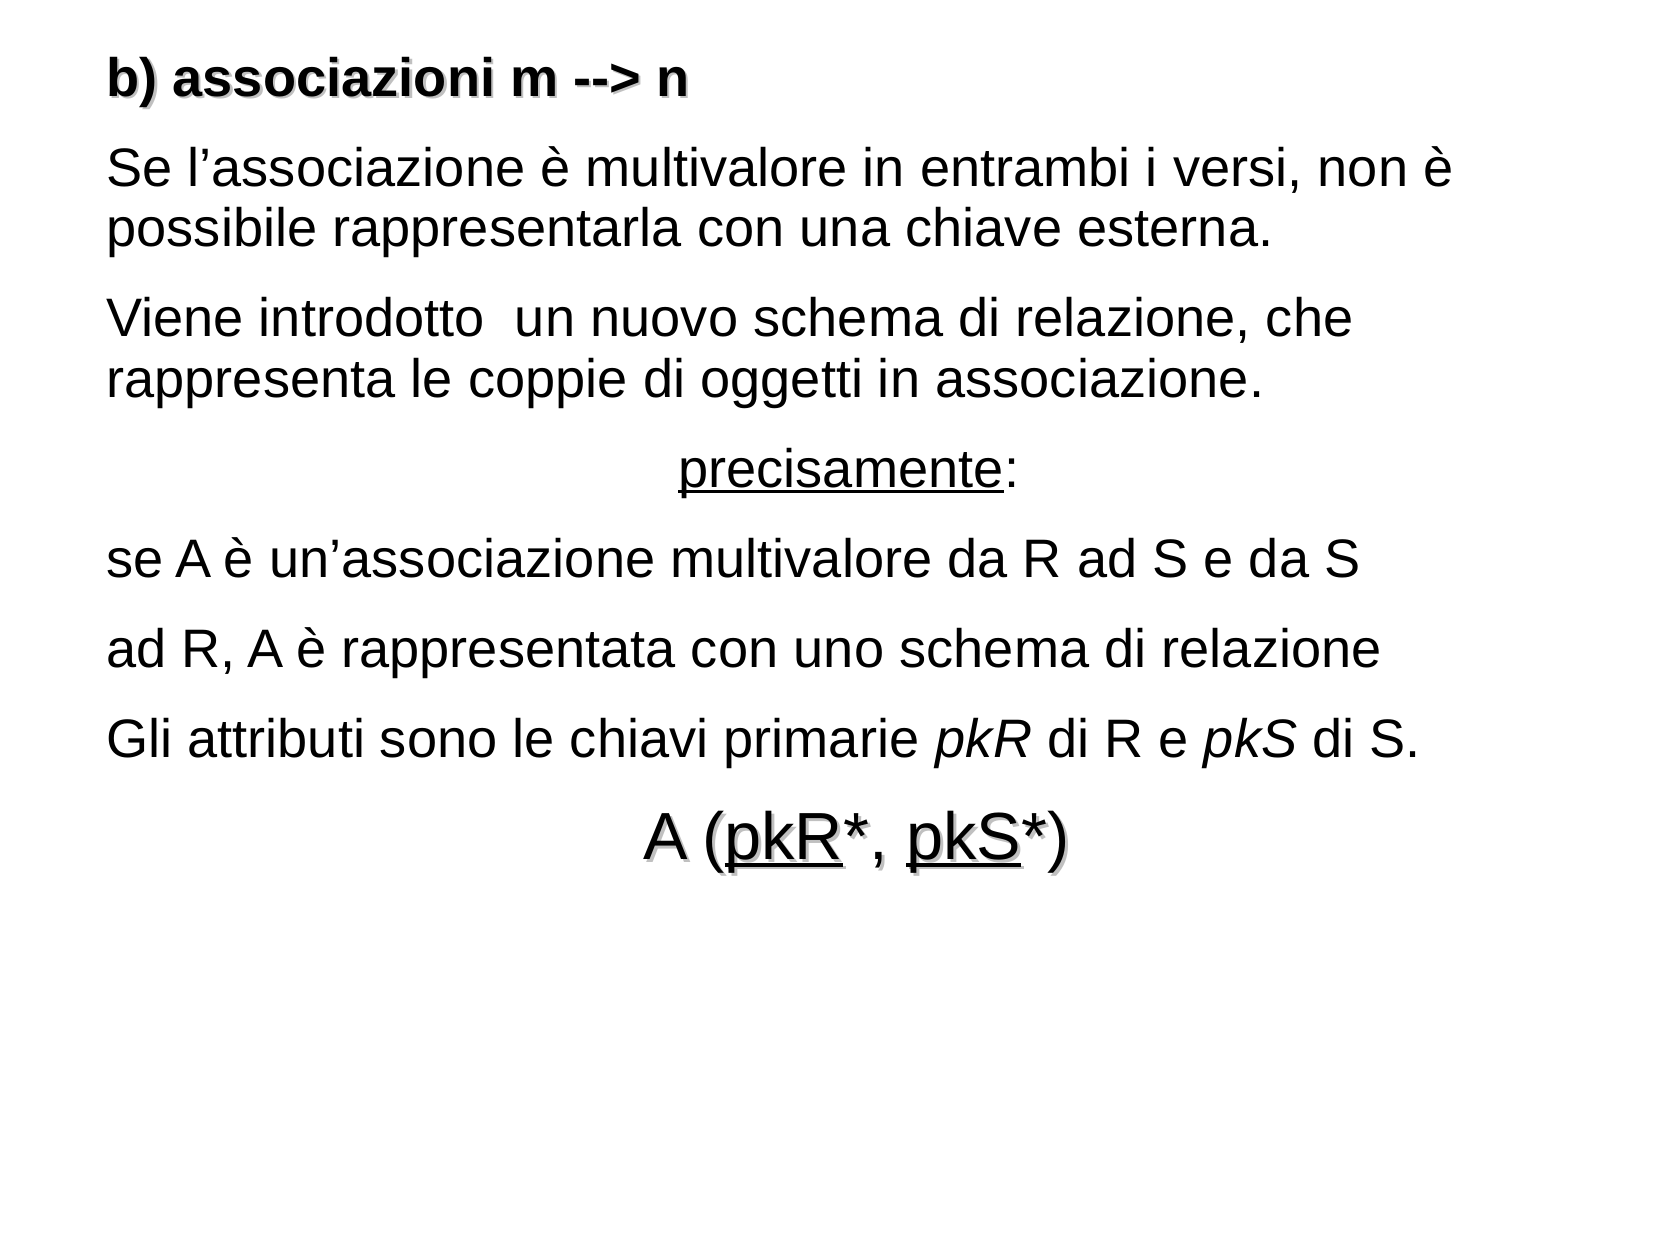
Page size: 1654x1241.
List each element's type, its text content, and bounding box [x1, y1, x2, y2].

list b) associazioni m --> n Se l’associazione è multivalore in entrambi i versi, non è possibile rappresentarla con una chiave esterna. Viene introdotto un nuovo schema di relazione, che rappresenta le coppie di oggetti in associazione. precisamente: se A è un’associazione multivalore da R ad S e da S ad R, A è rappresentata con uno schema di relazione Gli attributi sono le chiavi primarie pkR di R e pkS di S. A (pkR*, pkS*) [35, 47, 1607, 927]
